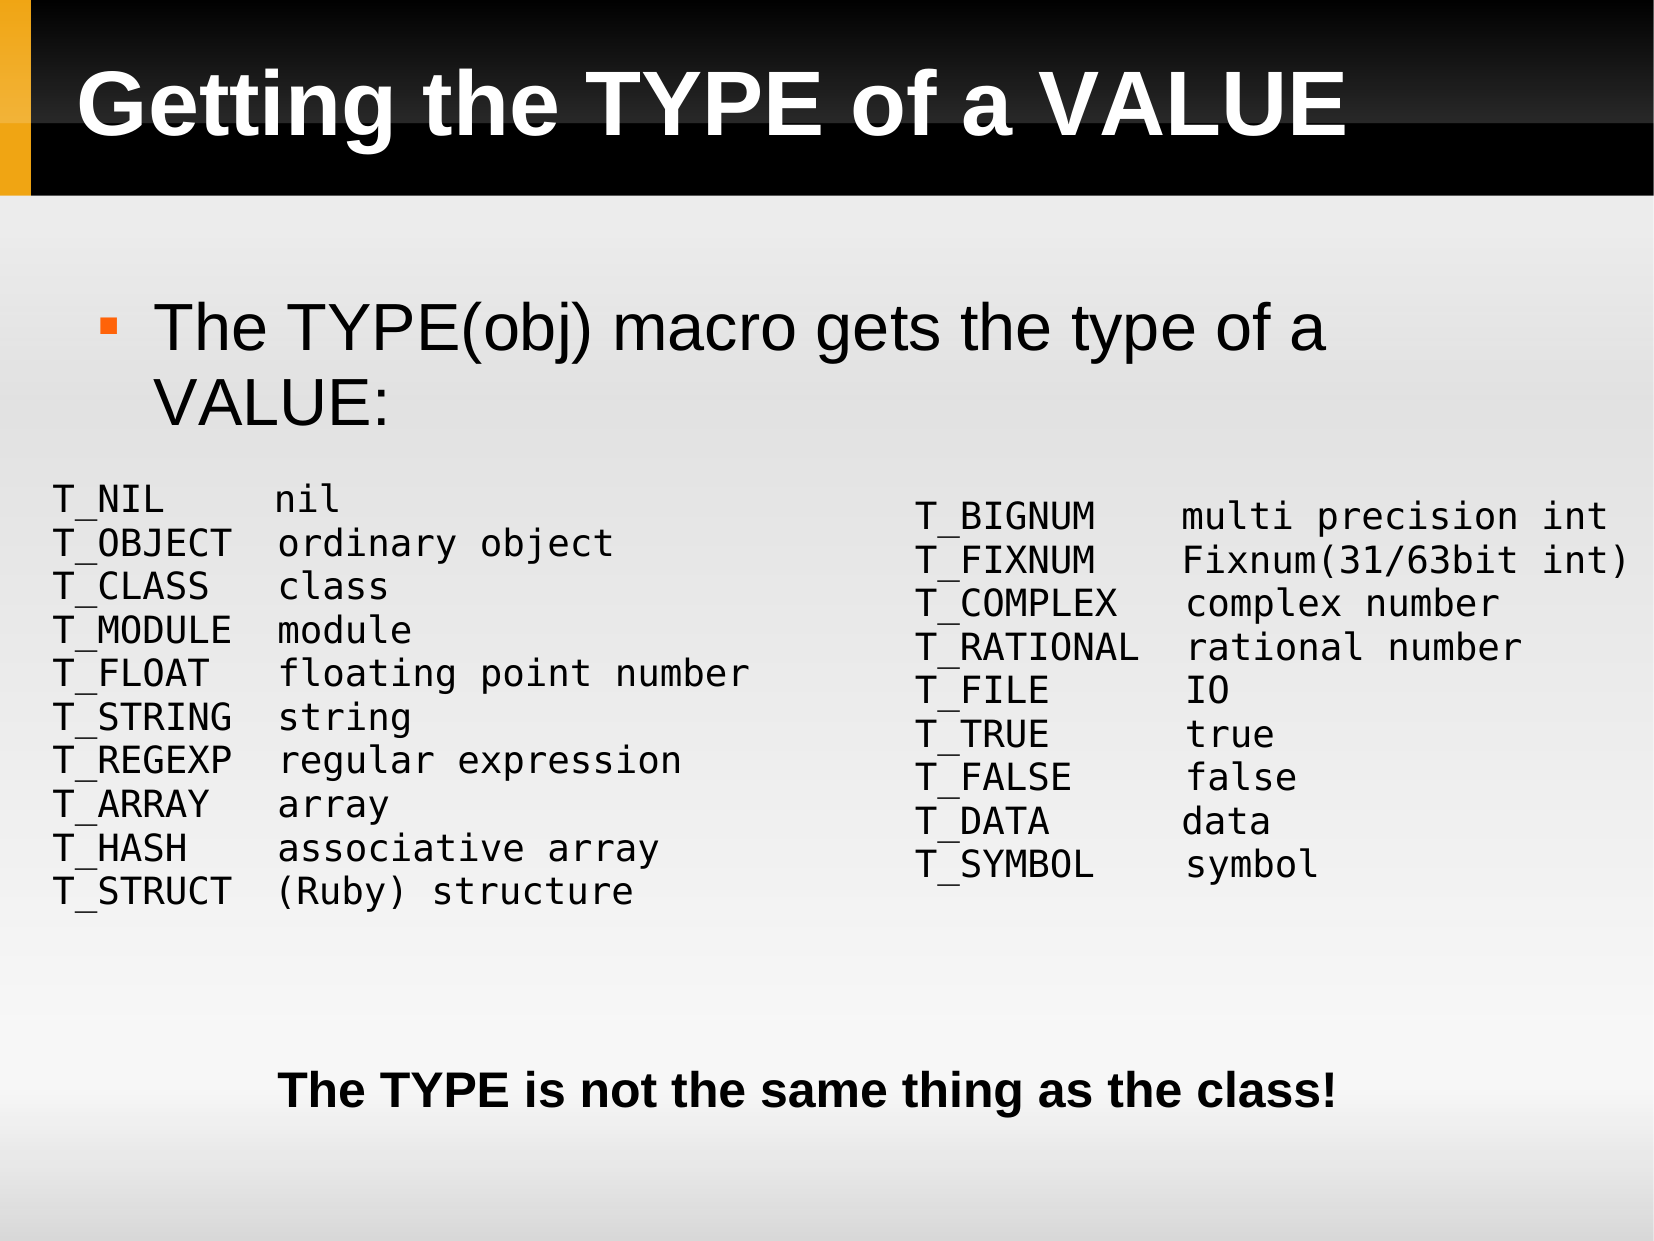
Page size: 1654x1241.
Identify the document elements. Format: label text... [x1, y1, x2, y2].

text_box T_BIGNUM multi precision int T_FIXNUM Fixnum(31/63bit int) T_COMPLEX complex number T_RATIONAL rational number T_FILE IO T_TRUE true T_FALSE false T_DATA data T_SYMBOL symbol [900, 487, 1654, 895]
text_box T_NIL nil T_OBJECT ordinary object T_CLASS class T_MODULE module T_FLOAT floating point number T_STRING string T_REGEXP regular expression T_ARRAY array T_HASH associative array T_STRUCT (Ruby) structure [37, 470, 863, 976]
title Getting the TYPE of a VALUE [76, 7, 1565, 200]
picture [0, 0, 1654, 1241]
text_box The TYPE is not the same thing as the class! [262, 1054, 1354, 1126]
list The TYPE(obj) macro gets the type of a VALUE: [82, 290, 1571, 440]
